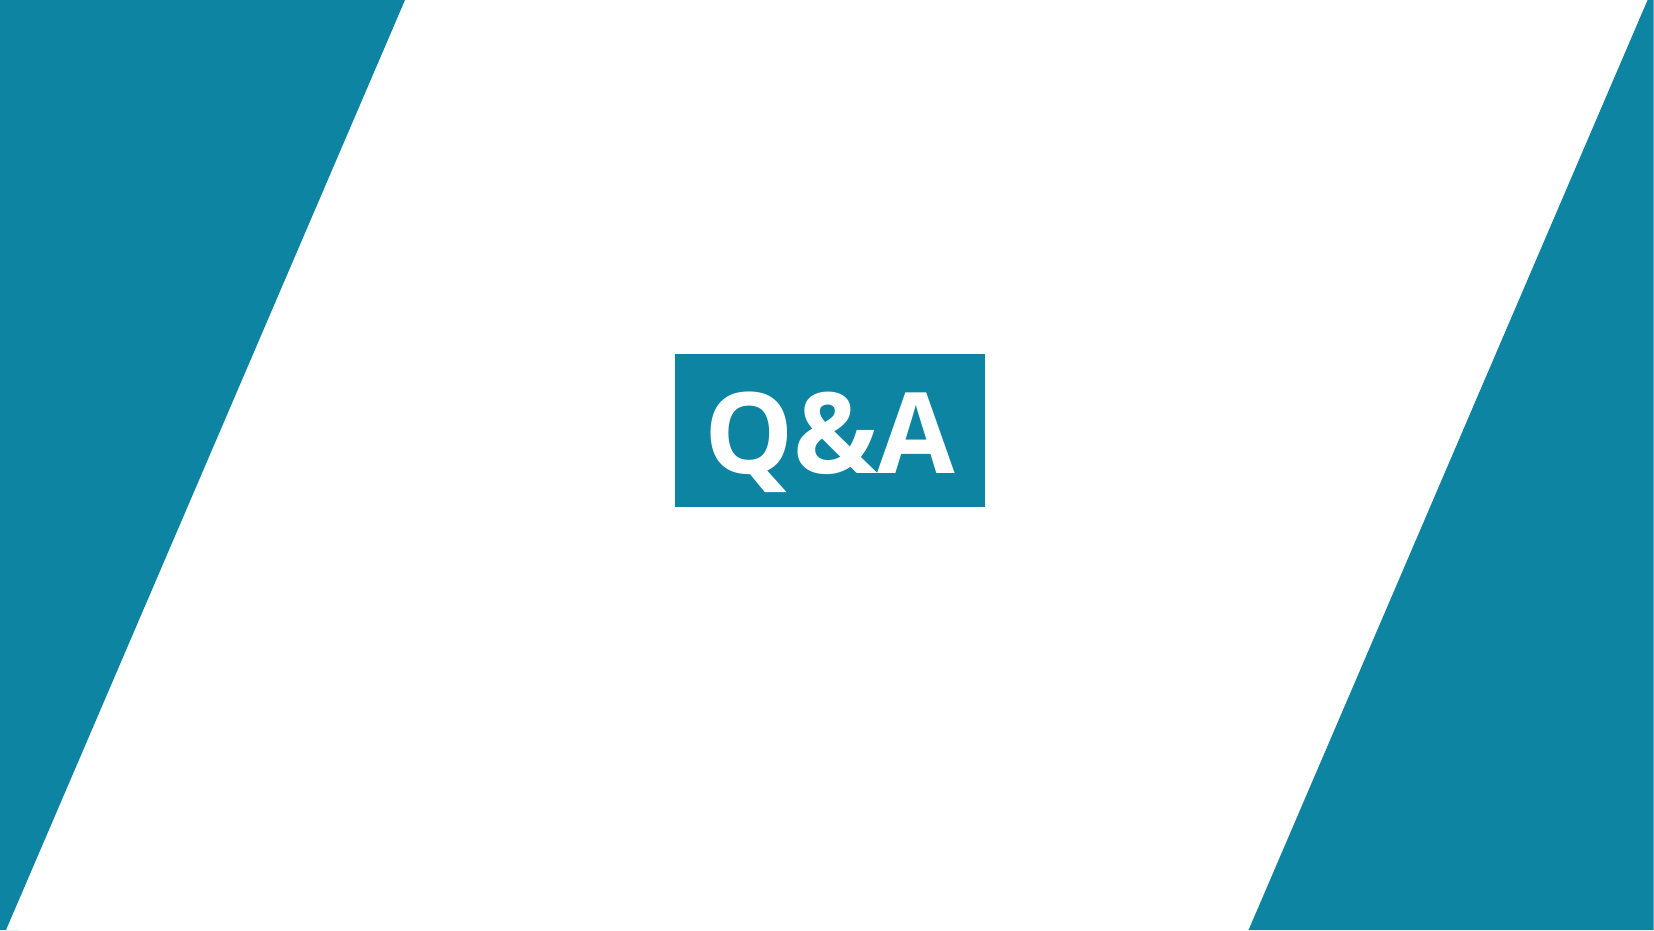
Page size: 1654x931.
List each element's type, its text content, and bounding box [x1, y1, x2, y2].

title Q&A [675, 335, 1155, 526]
